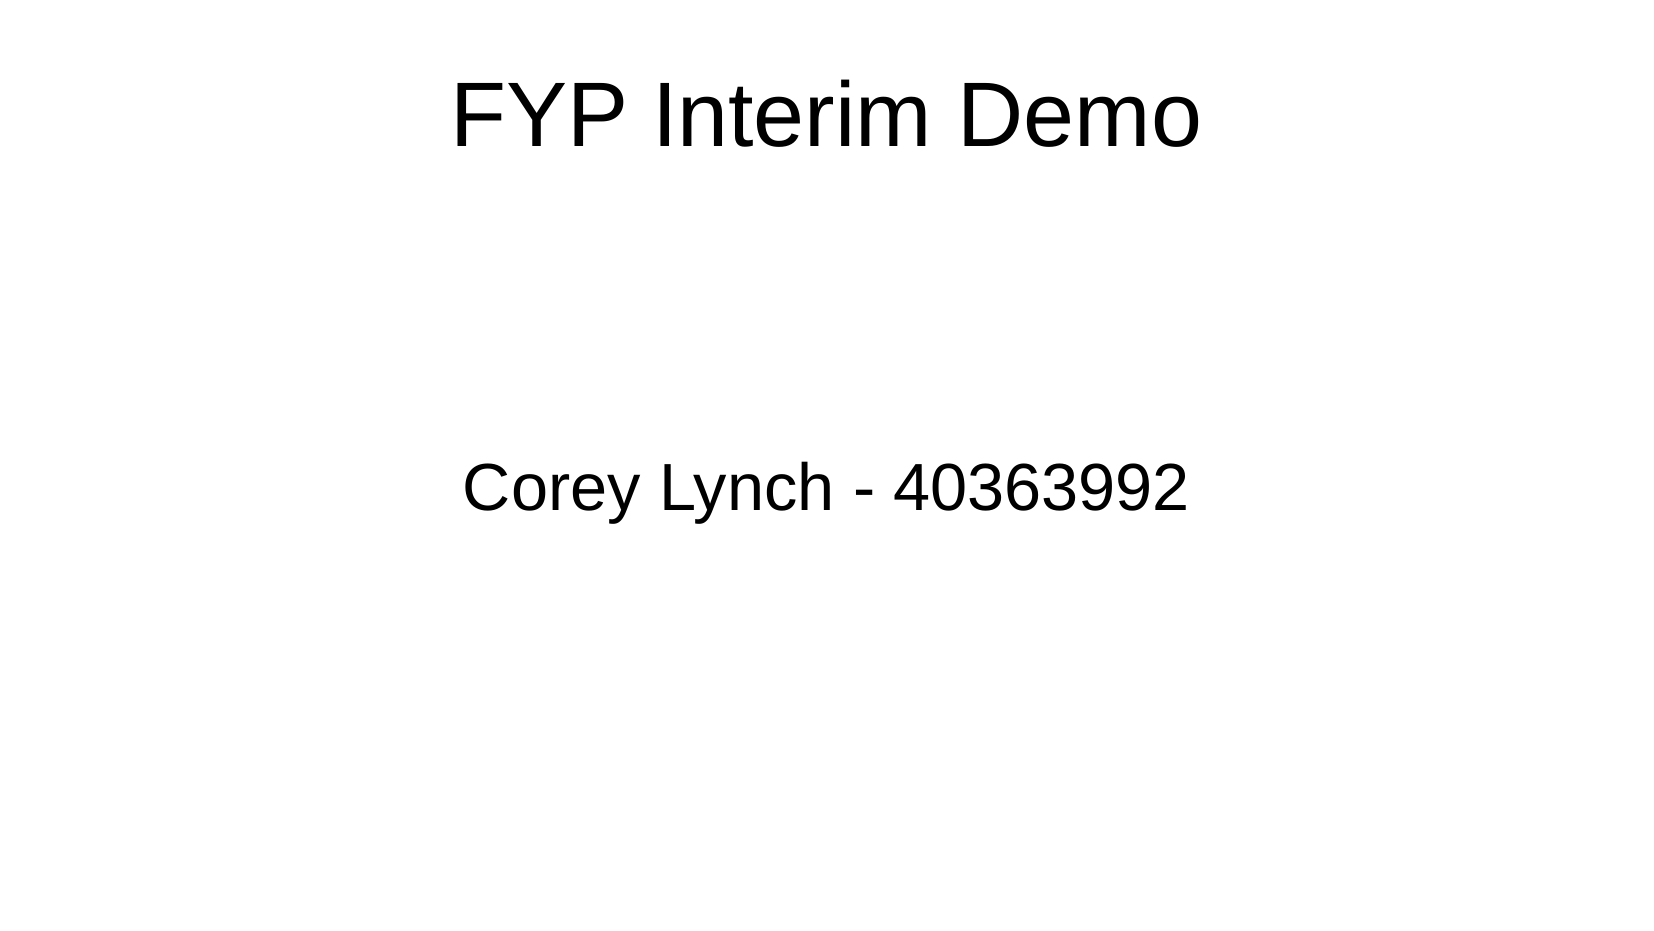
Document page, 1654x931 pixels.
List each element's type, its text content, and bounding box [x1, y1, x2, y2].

title FYP Interim Demo [82, 37, 1571, 193]
subtitle Corey Lynch - 40363992 [82, 217, 1571, 758]
